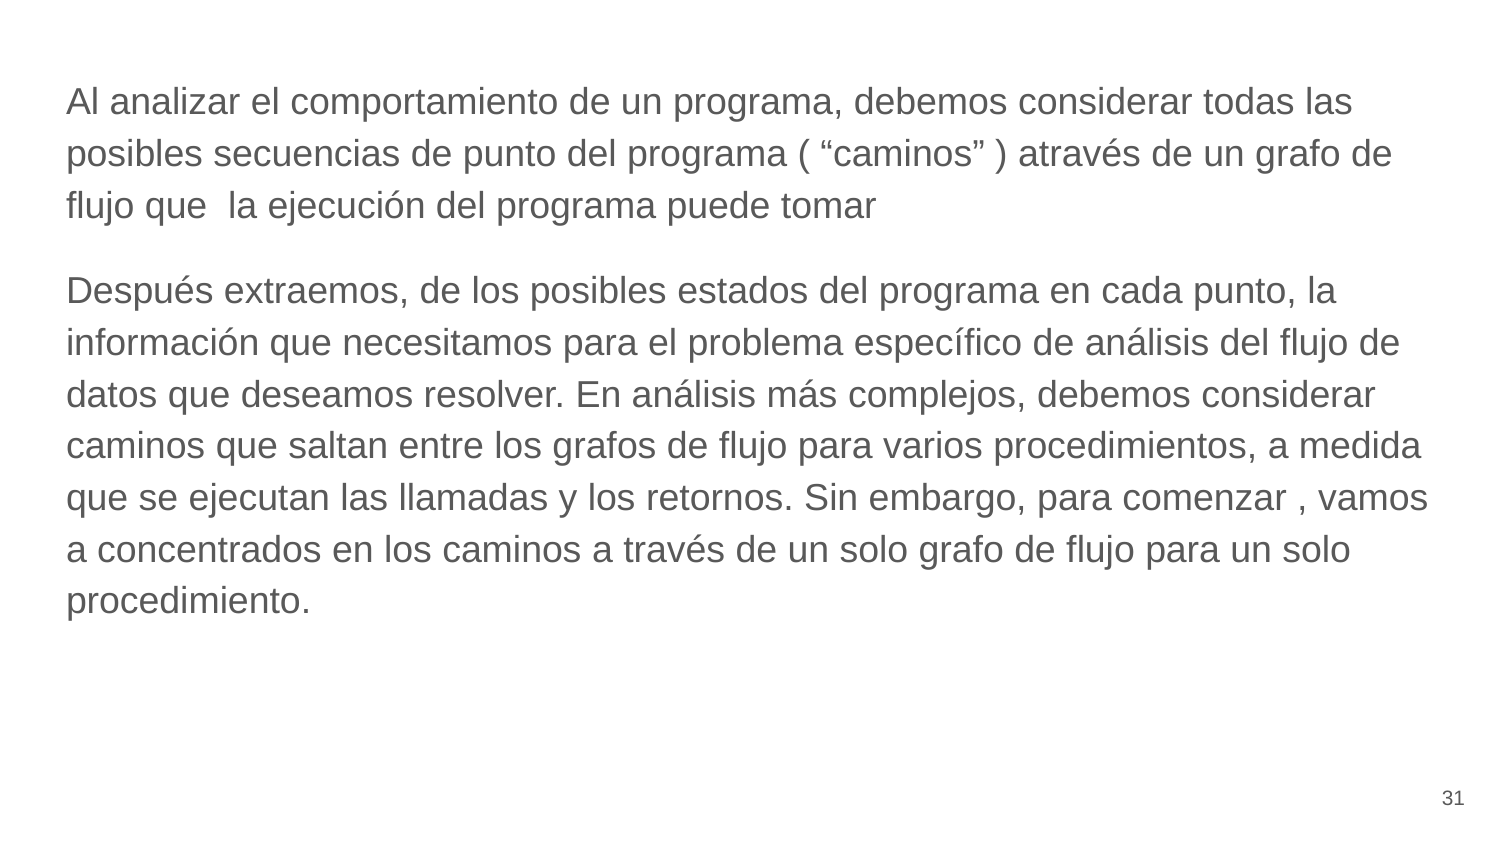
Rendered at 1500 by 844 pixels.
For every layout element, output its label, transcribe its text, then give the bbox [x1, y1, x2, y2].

slide_number <number> [1389, 764, 1480, 830]
list Al analizar el comportamiento de un programa, debemos considerar todas las posibles secuencias de punto del programa ( “caminos” ) através de un grafo de flujo que la ejecución del programa puede tomar Después extraemos, de los posibles estados del programa en cada punto, la información que necesitamos para el problema específico de análisis del flujo de datos que deseamos resolver. En análisis más complejos, debemos considerar caminos que saltan entre los grafos de flujo para varios procedimientos, a medida que se ejecutan las llamadas y los retornos. Sin embargo, para comenzar , vamos a concentrados en los caminos a través de un solo grafo de flujo para un solo procedimiento. [51, 55, 1449, 617]
